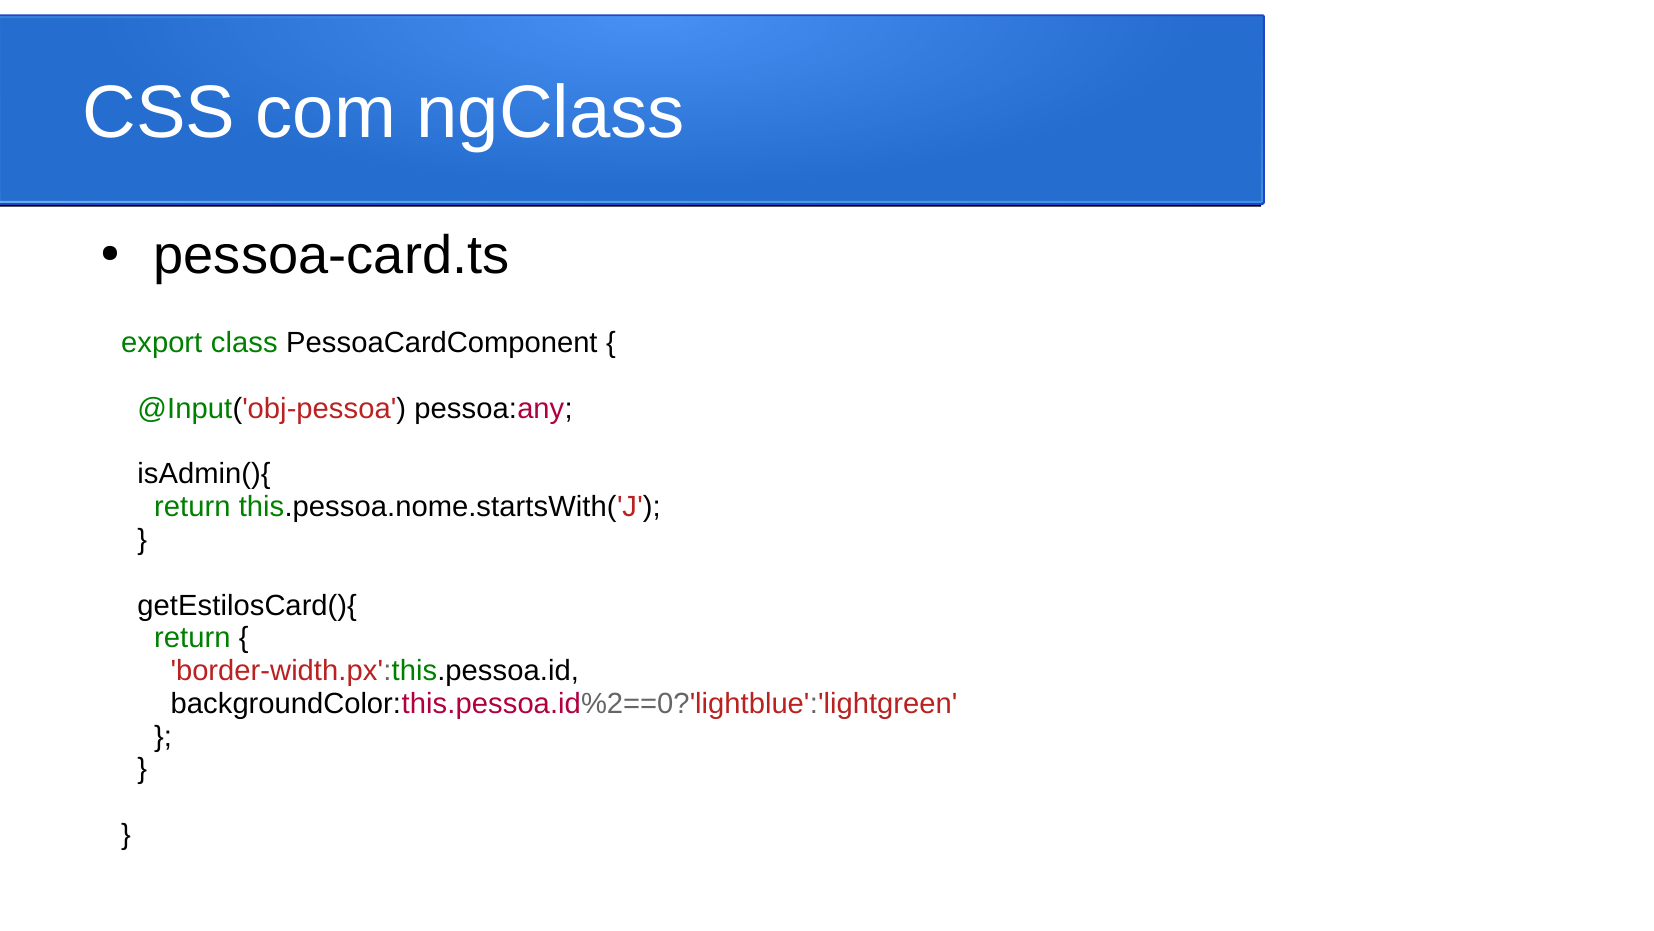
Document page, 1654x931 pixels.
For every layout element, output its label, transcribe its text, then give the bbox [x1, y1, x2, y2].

text_box export class PessoaCardComponent { @Input('obj-pessoa') pessoa:any; isAdmin(){ return this.pessoa.nome.startsWith('J'); } getEstilosCard(){ return { 'border-width.px':this.pessoa.id, backgroundColor:this.pessoa.id%2==0?'lightblue':'lightgreen' }; } } [106, 318, 1536, 891]
list pessoa-card.ts [82, 224, 1571, 764]
title CSS com ngClass [82, 35, 1235, 189]
